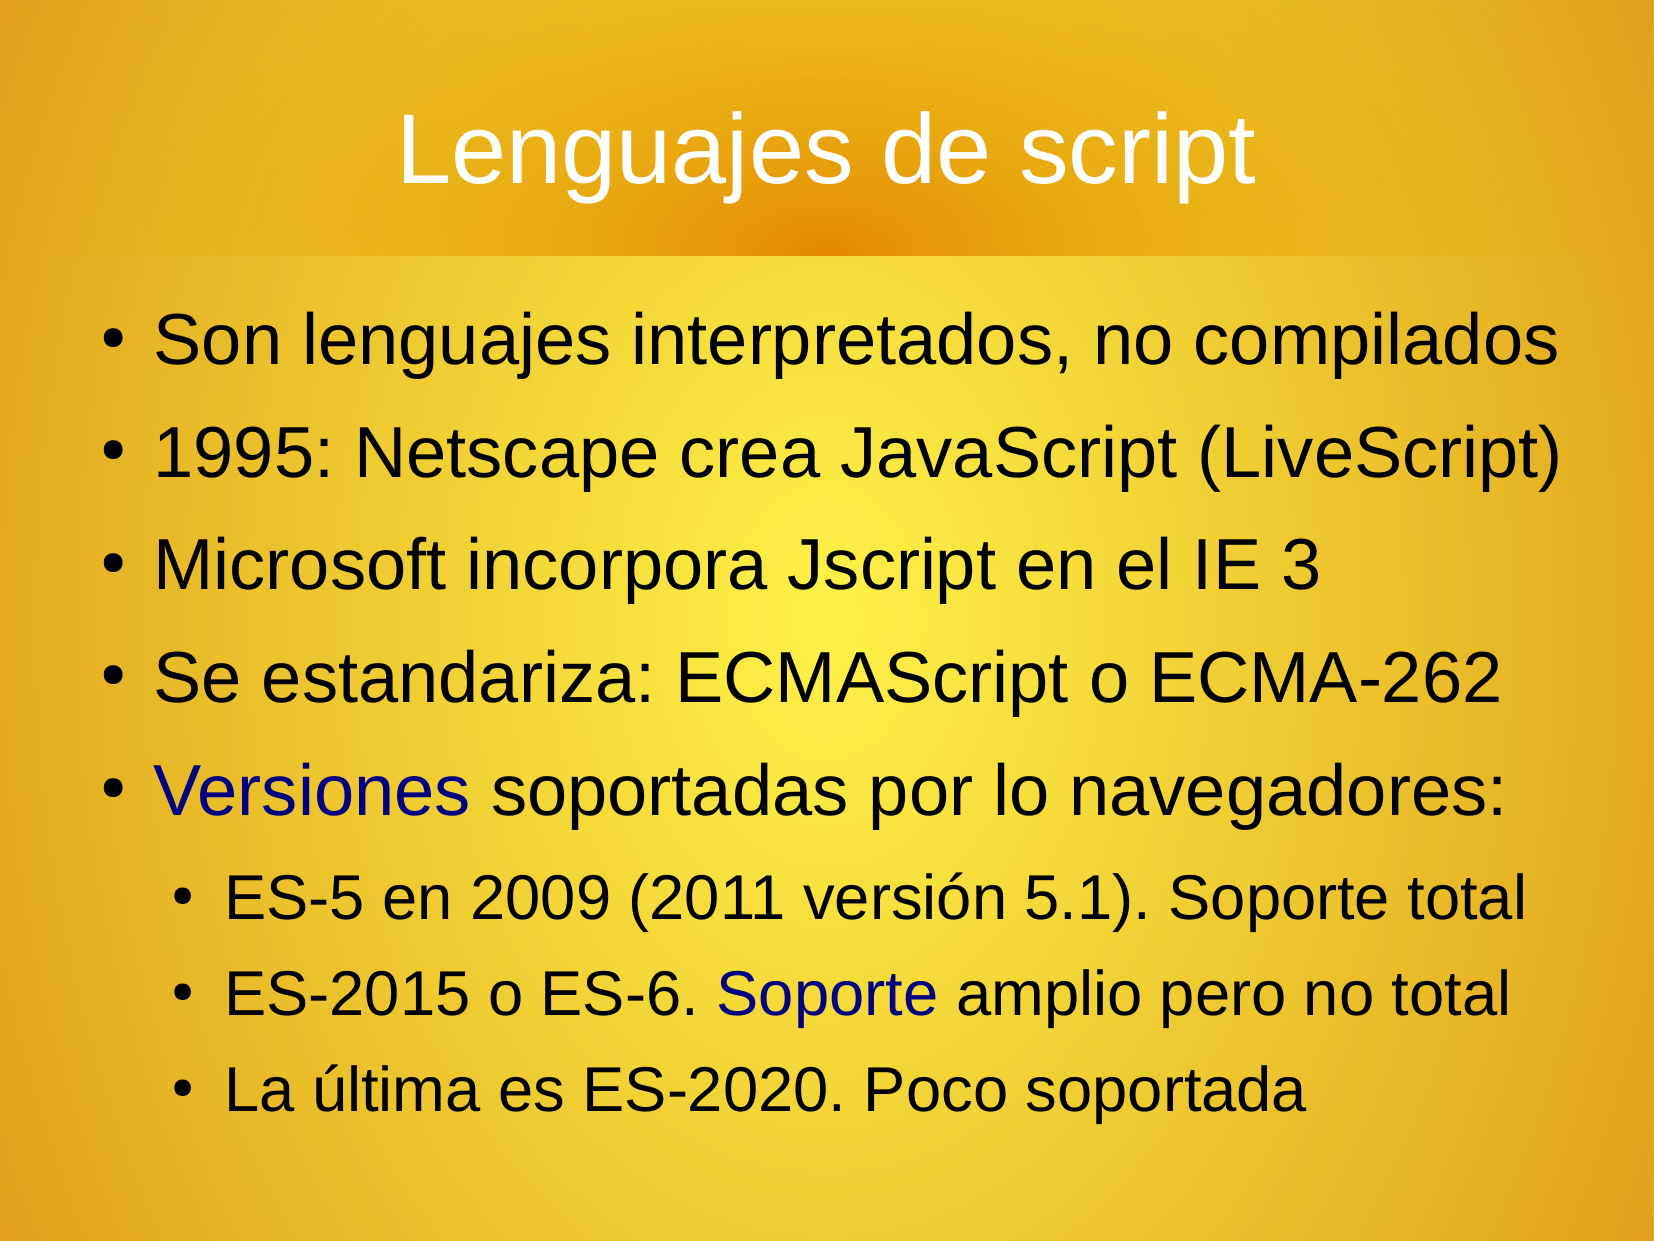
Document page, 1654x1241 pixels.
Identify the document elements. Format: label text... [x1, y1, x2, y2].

title Lenguajes de script [82, 47, 1571, 252]
list Son lenguajes interpretados, no compilados 1995: Netscape crea JavaScript (LiveScript) Microsoft incorpora Jscript en el IE 3 Se estandariza: ECMAScript o ECMA-262 Versiones soportadas por lo navegadores: ES-5 en 2009 (2011 versión 5.1). Soporte total ES-2015 o ES-6. Soporte amplio pero no total La última es ES-2020. Poco soportada [82, 299, 1571, 1205]
